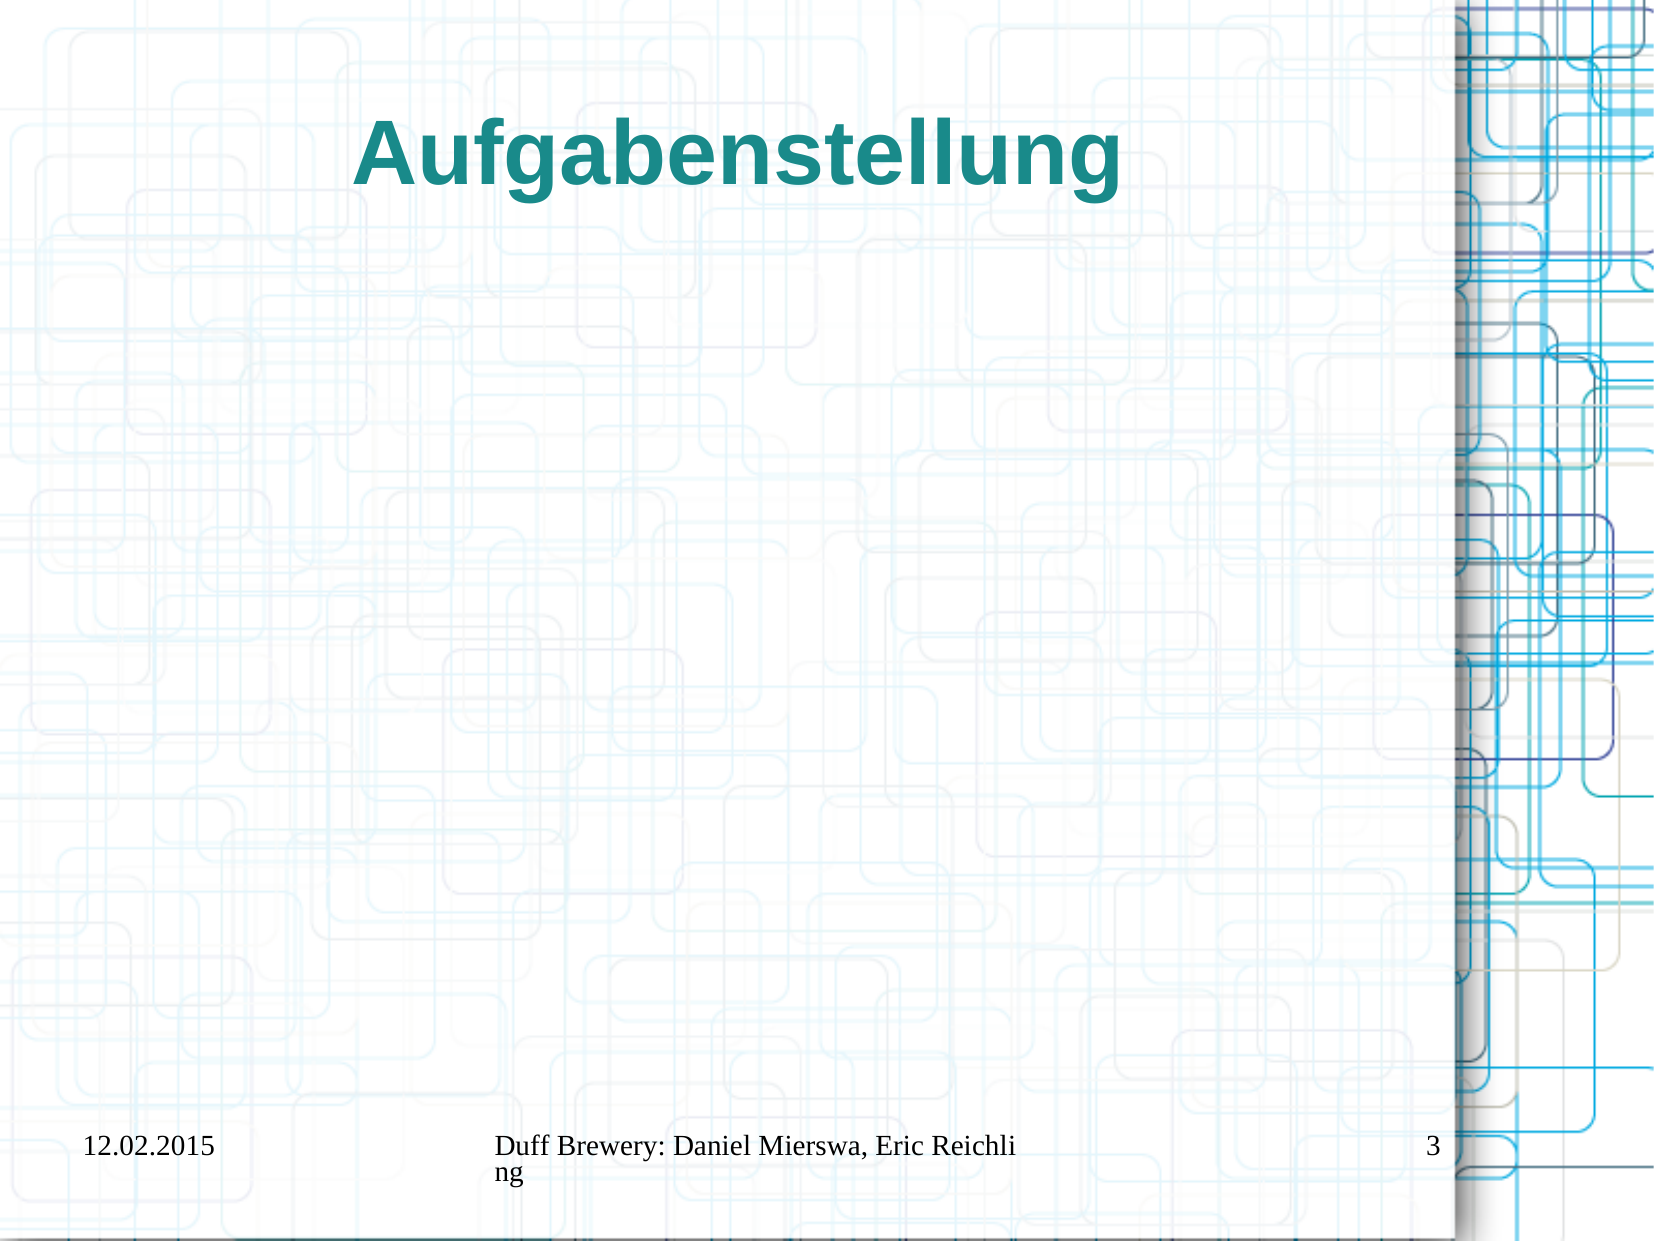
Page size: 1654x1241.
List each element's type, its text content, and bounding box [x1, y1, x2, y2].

picture [0, 0, 1654, 1241]
title Aufgabenstellung [59, 49, 1418, 257]
